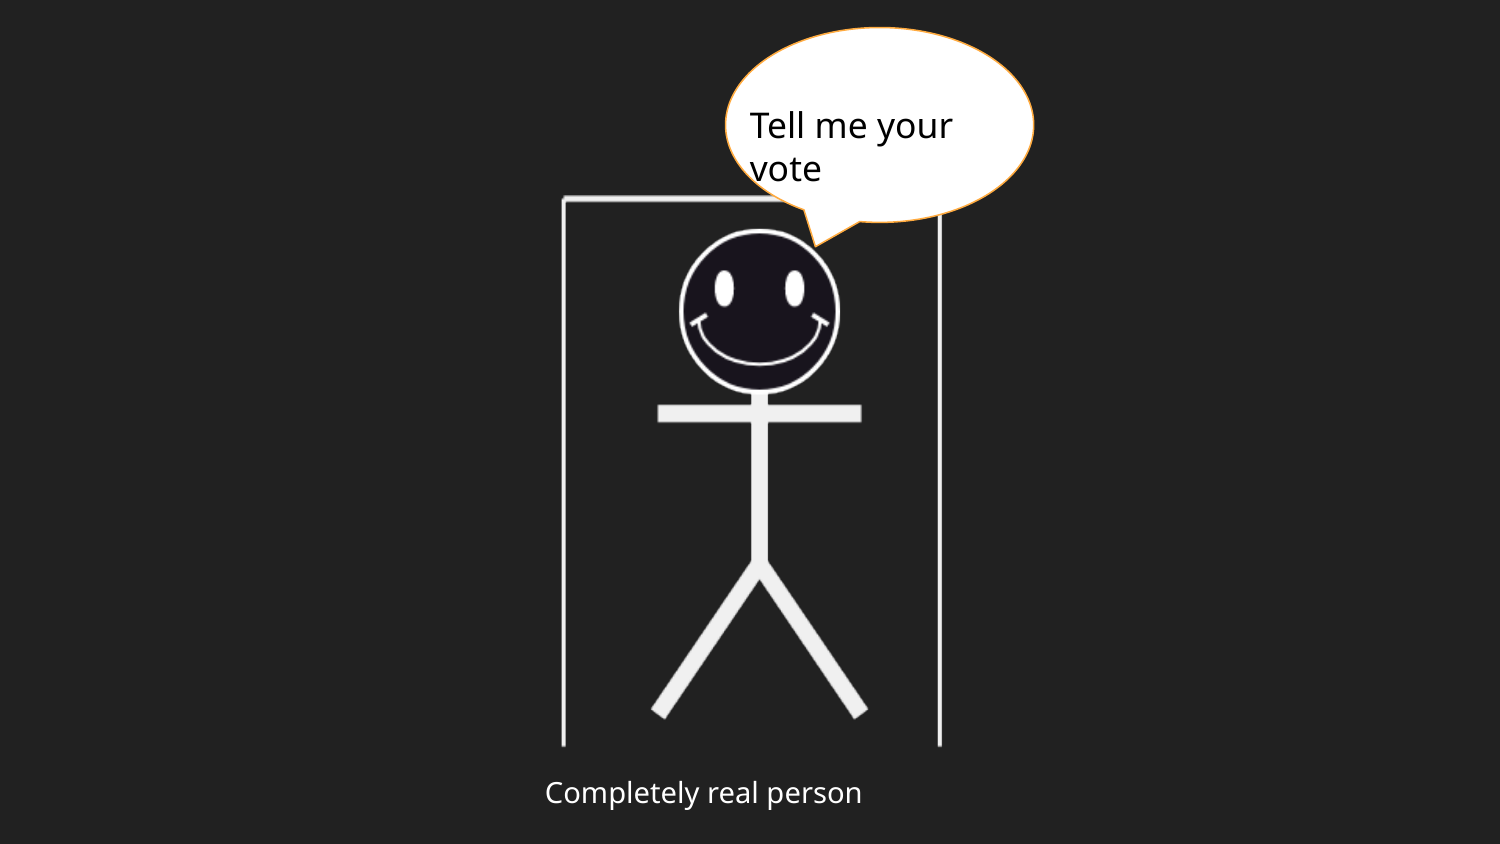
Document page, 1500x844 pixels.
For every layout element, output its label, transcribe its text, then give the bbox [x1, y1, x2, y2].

text_box [1025, 92, 1034, 158]
picture [560, 195, 944, 751]
text_box [789, 204, 970, 247]
text_box [725, 93, 734, 157]
text_box [737, 27, 1023, 88]
text_box Completely real person [529, 759, 971, 825]
text_box Tell me your vote [734, 88, 1025, 204]
